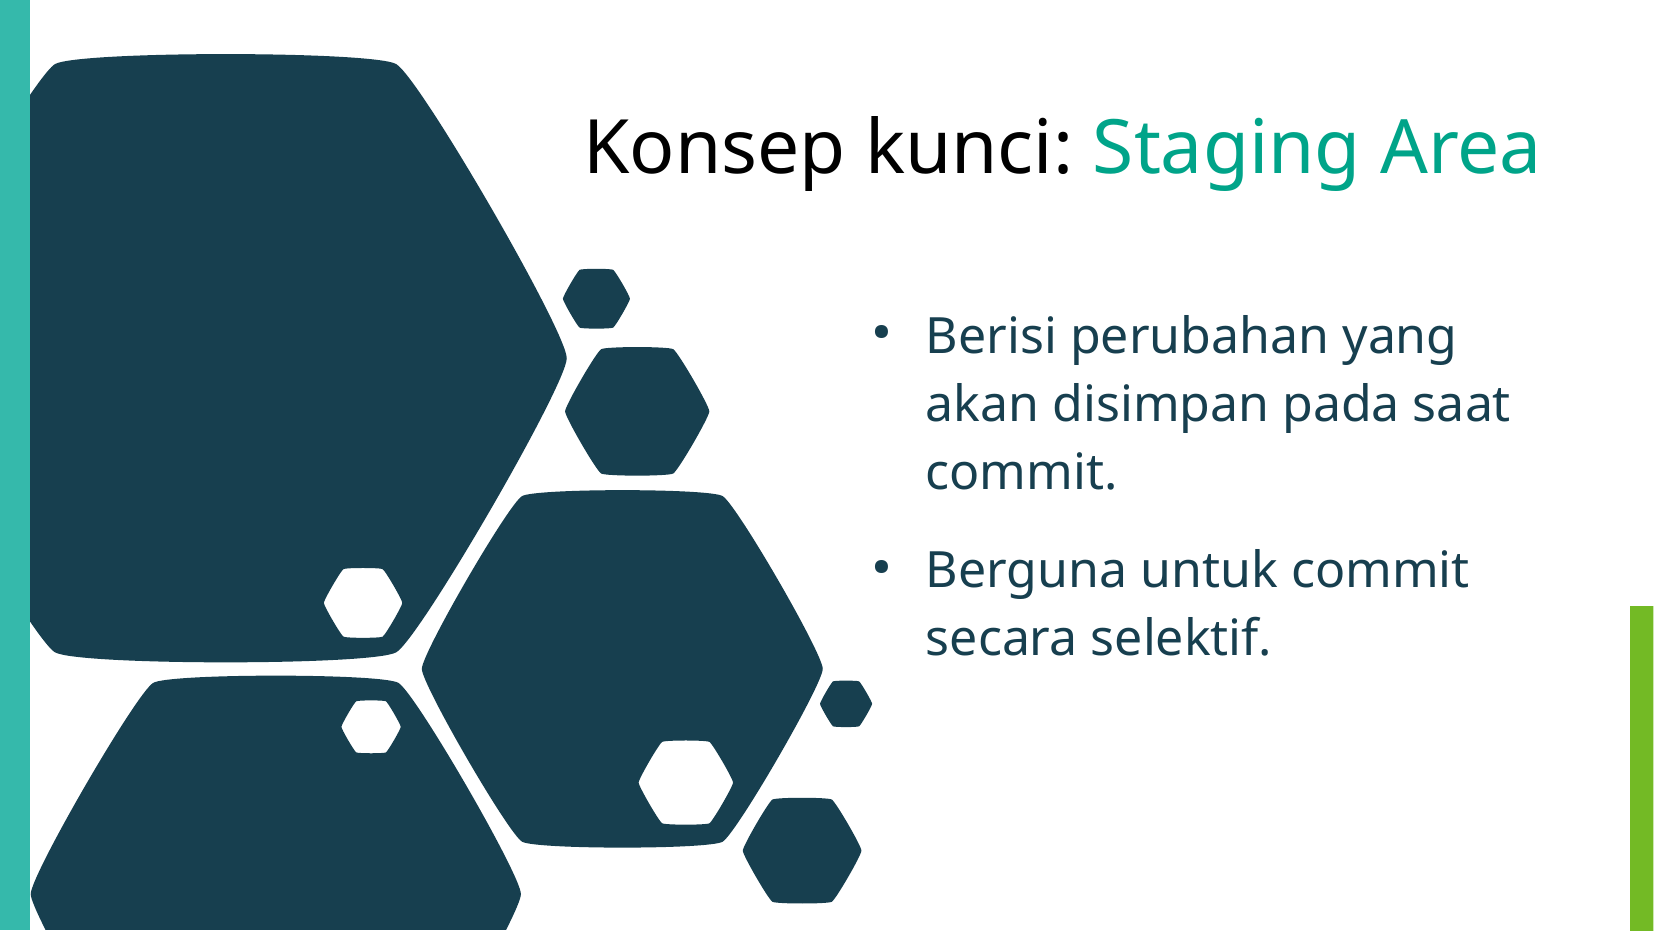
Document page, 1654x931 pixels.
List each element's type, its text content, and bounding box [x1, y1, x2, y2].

text_box [565, 347, 710, 476]
text_box [421, 490, 823, 848]
text_box [562, 268, 630, 329]
text_box [742, 797, 862, 904]
text_box [30, 675, 521, 930]
list Berisi perubahan yang akan disimpan pada saat commit. Berguna untuk commit secara selektif. [855, 299, 1561, 870]
title Konsep kunci: Staging Area [555, 49, 1571, 239]
text_box [0, 54, 567, 663]
text_box [820, 680, 873, 728]
